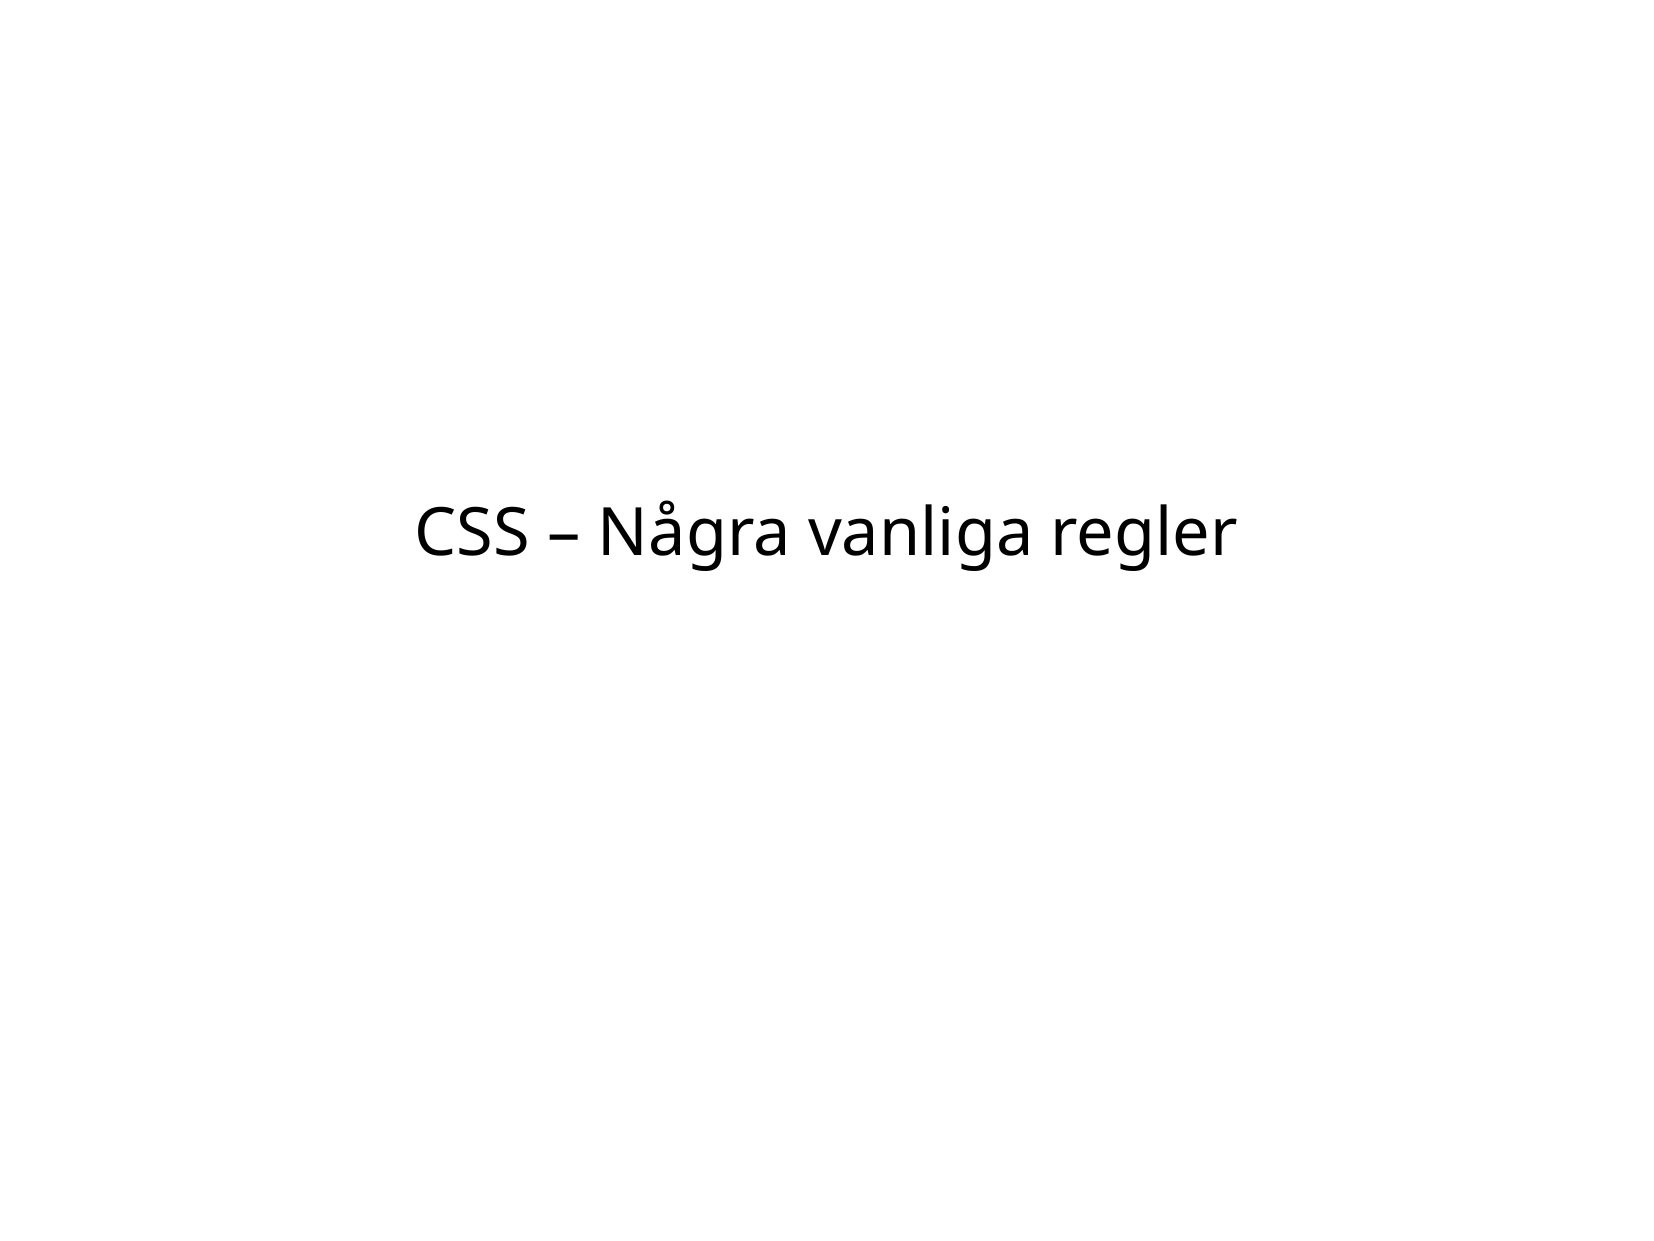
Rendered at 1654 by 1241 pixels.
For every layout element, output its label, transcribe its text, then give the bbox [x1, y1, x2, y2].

subtitle CSS – Några vanliga regler [82, 49, 1571, 1010]
